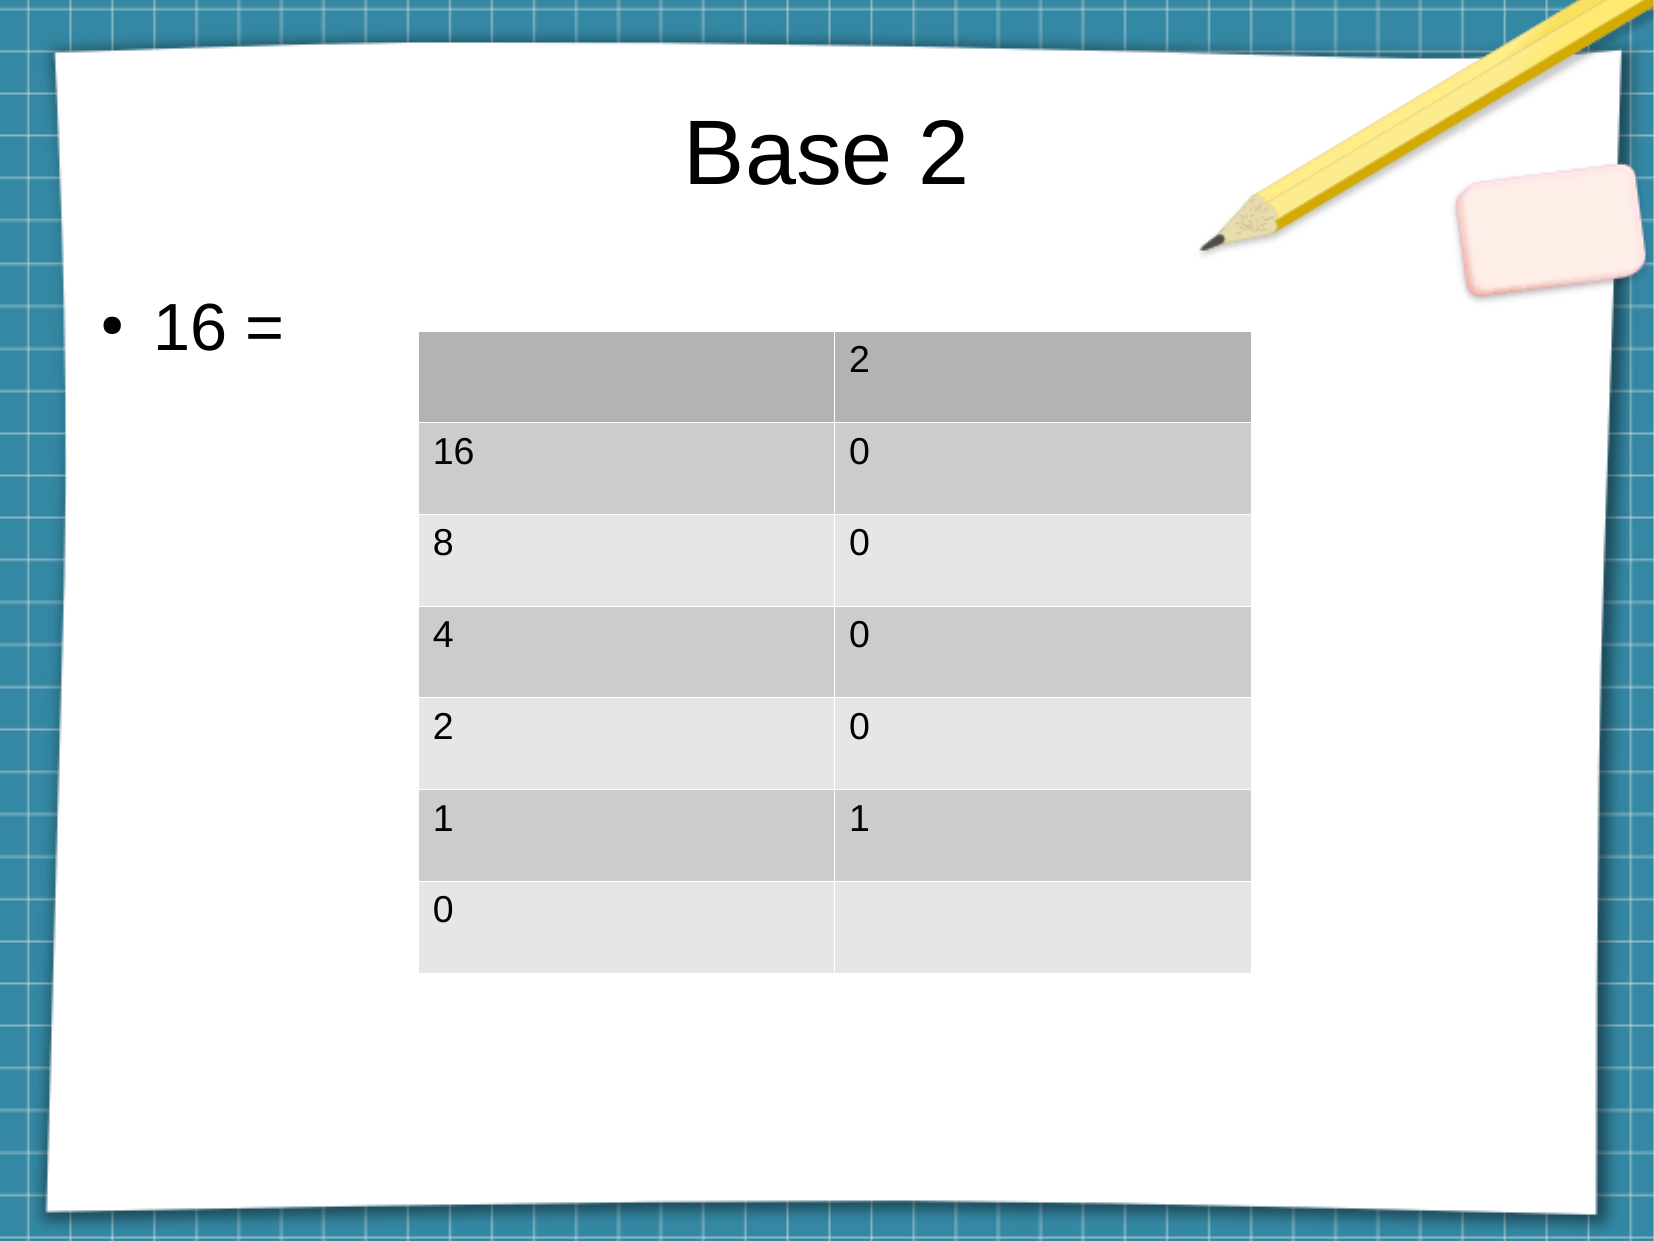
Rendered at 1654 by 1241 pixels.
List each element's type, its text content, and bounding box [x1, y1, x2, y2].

title Base 2 [82, 49, 1571, 257]
table_cell 0 [835, 698, 1251, 789]
table_cell 16 [419, 423, 834, 514]
table_cell 0 [835, 423, 1251, 514]
table_header 2 [835, 332, 1251, 422]
table_cell 1 [419, 790, 834, 881]
table_cell 1 [835, 790, 1251, 881]
table_cell 0 [419, 882, 834, 973]
table_cell 4 [419, 607, 834, 697]
picture [0, 0, 1654, 1241]
table_cell 0 [835, 515, 1251, 606]
table_cell 8 [419, 515, 834, 606]
table_cell [835, 882, 1251, 973]
list 16 = [82, 290, 1571, 1010]
table_cell 2 [419, 698, 834, 789]
table_cell 0 [835, 607, 1251, 697]
table_header [419, 332, 834, 422]
